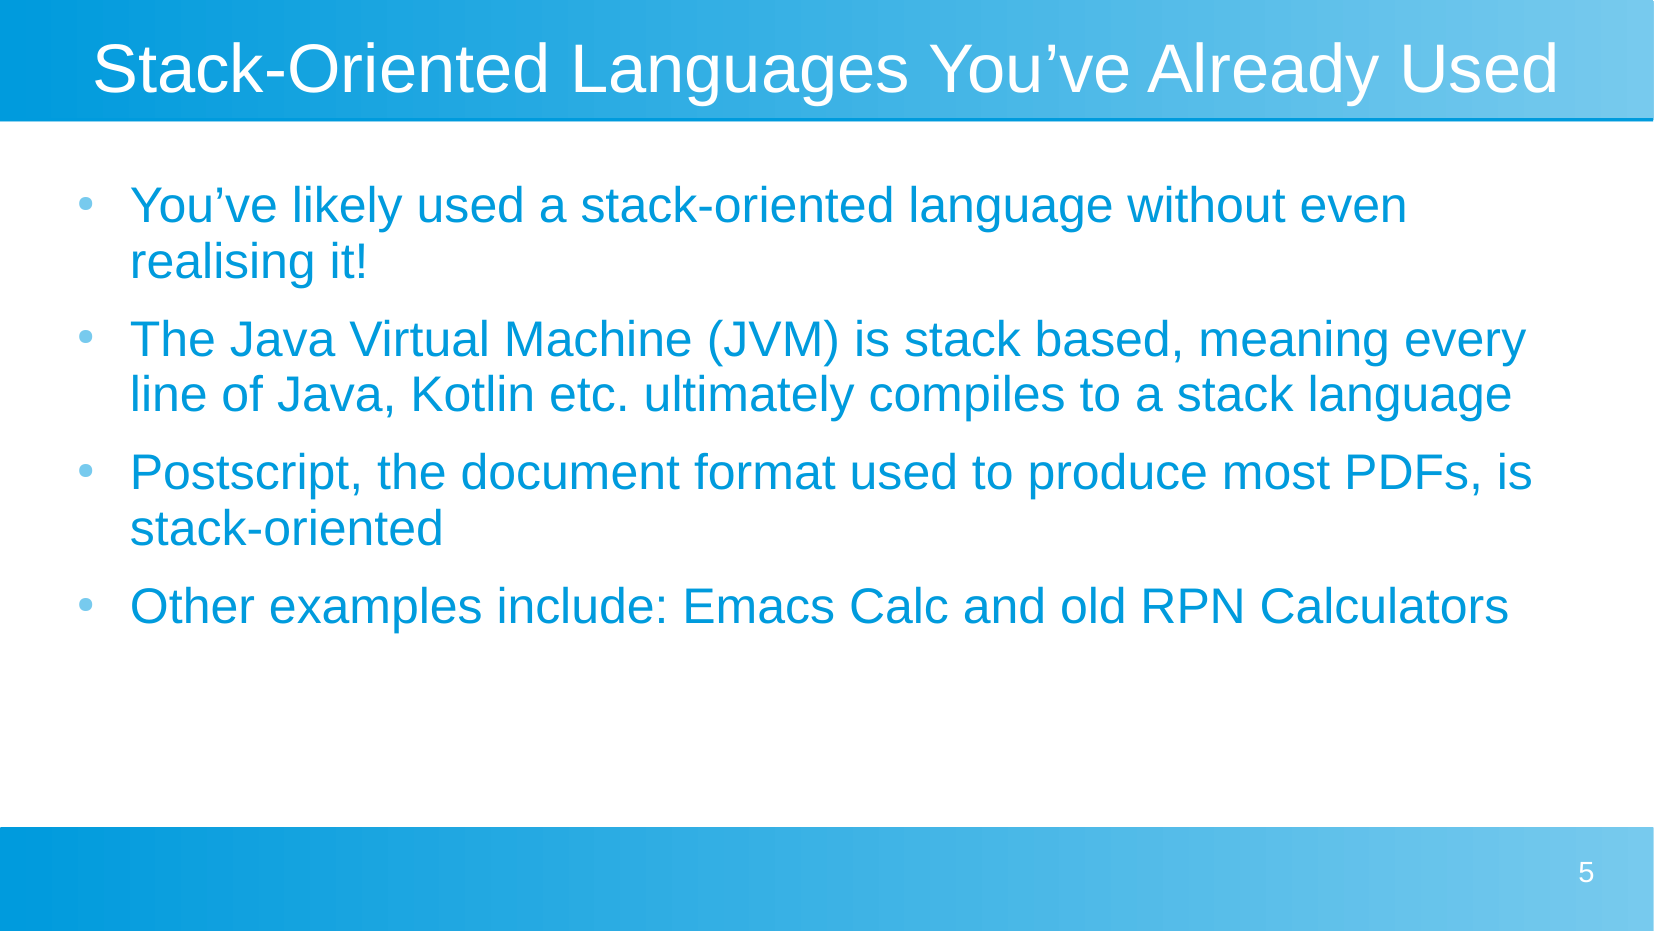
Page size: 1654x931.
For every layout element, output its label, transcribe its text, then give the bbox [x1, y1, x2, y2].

list You’ve likely used a stack-oriented language without even realising it! The Java Virtual Machine (JVM) is stack based, meaning every line of Java, Kotlin etc. ultimately compiles to a stack language Postscript, the document format used to produce most PDFs, is stack-oriented Other examples include: Emacs Calc and old RPN Calculators [59, 177, 1595, 768]
title Stack-Oriented Languages You’ve Already Used [59, 29, 1595, 108]
